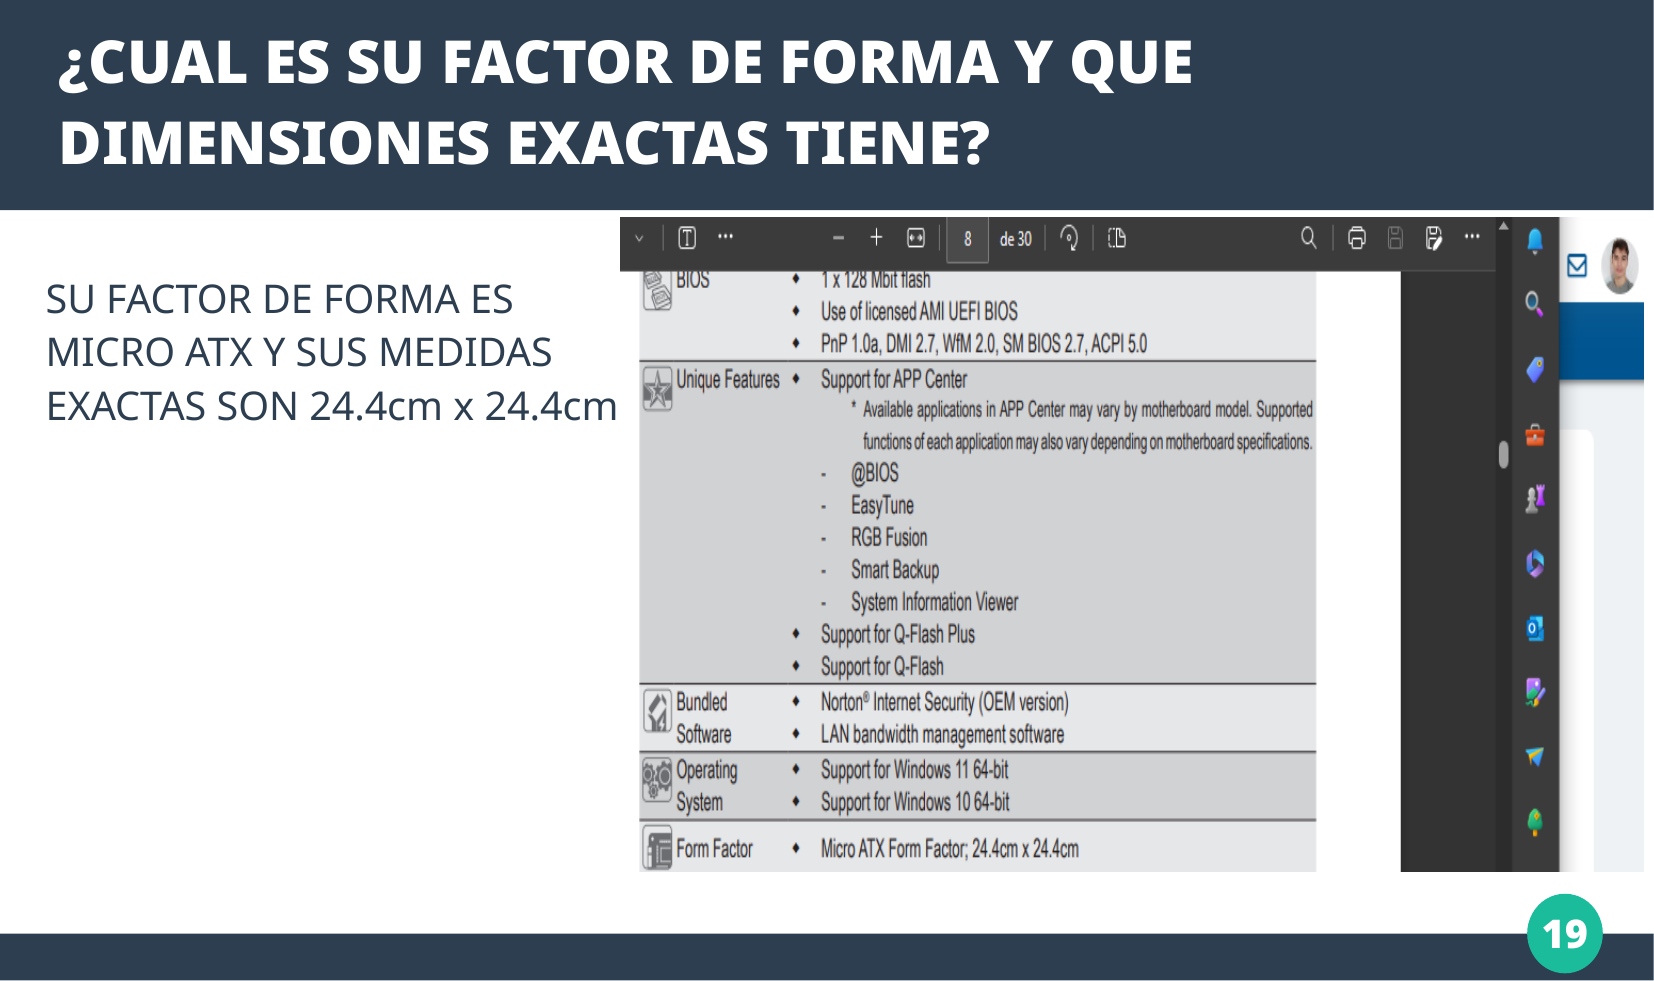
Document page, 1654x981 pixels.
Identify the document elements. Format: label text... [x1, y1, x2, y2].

text_box SU FACTOR DE FORMA ES MICRO ATX Y SUS MEDIDAS EXACTAS SON 24.4cm x 24.4cm [30, 263, 651, 413]
title ¿CUAL ES SU FACTOR DE FORMA Y QUE DIMENSIONES EXACTAS TIENE? [59, 38, 1595, 164]
picture [620, 217, 1644, 872]
